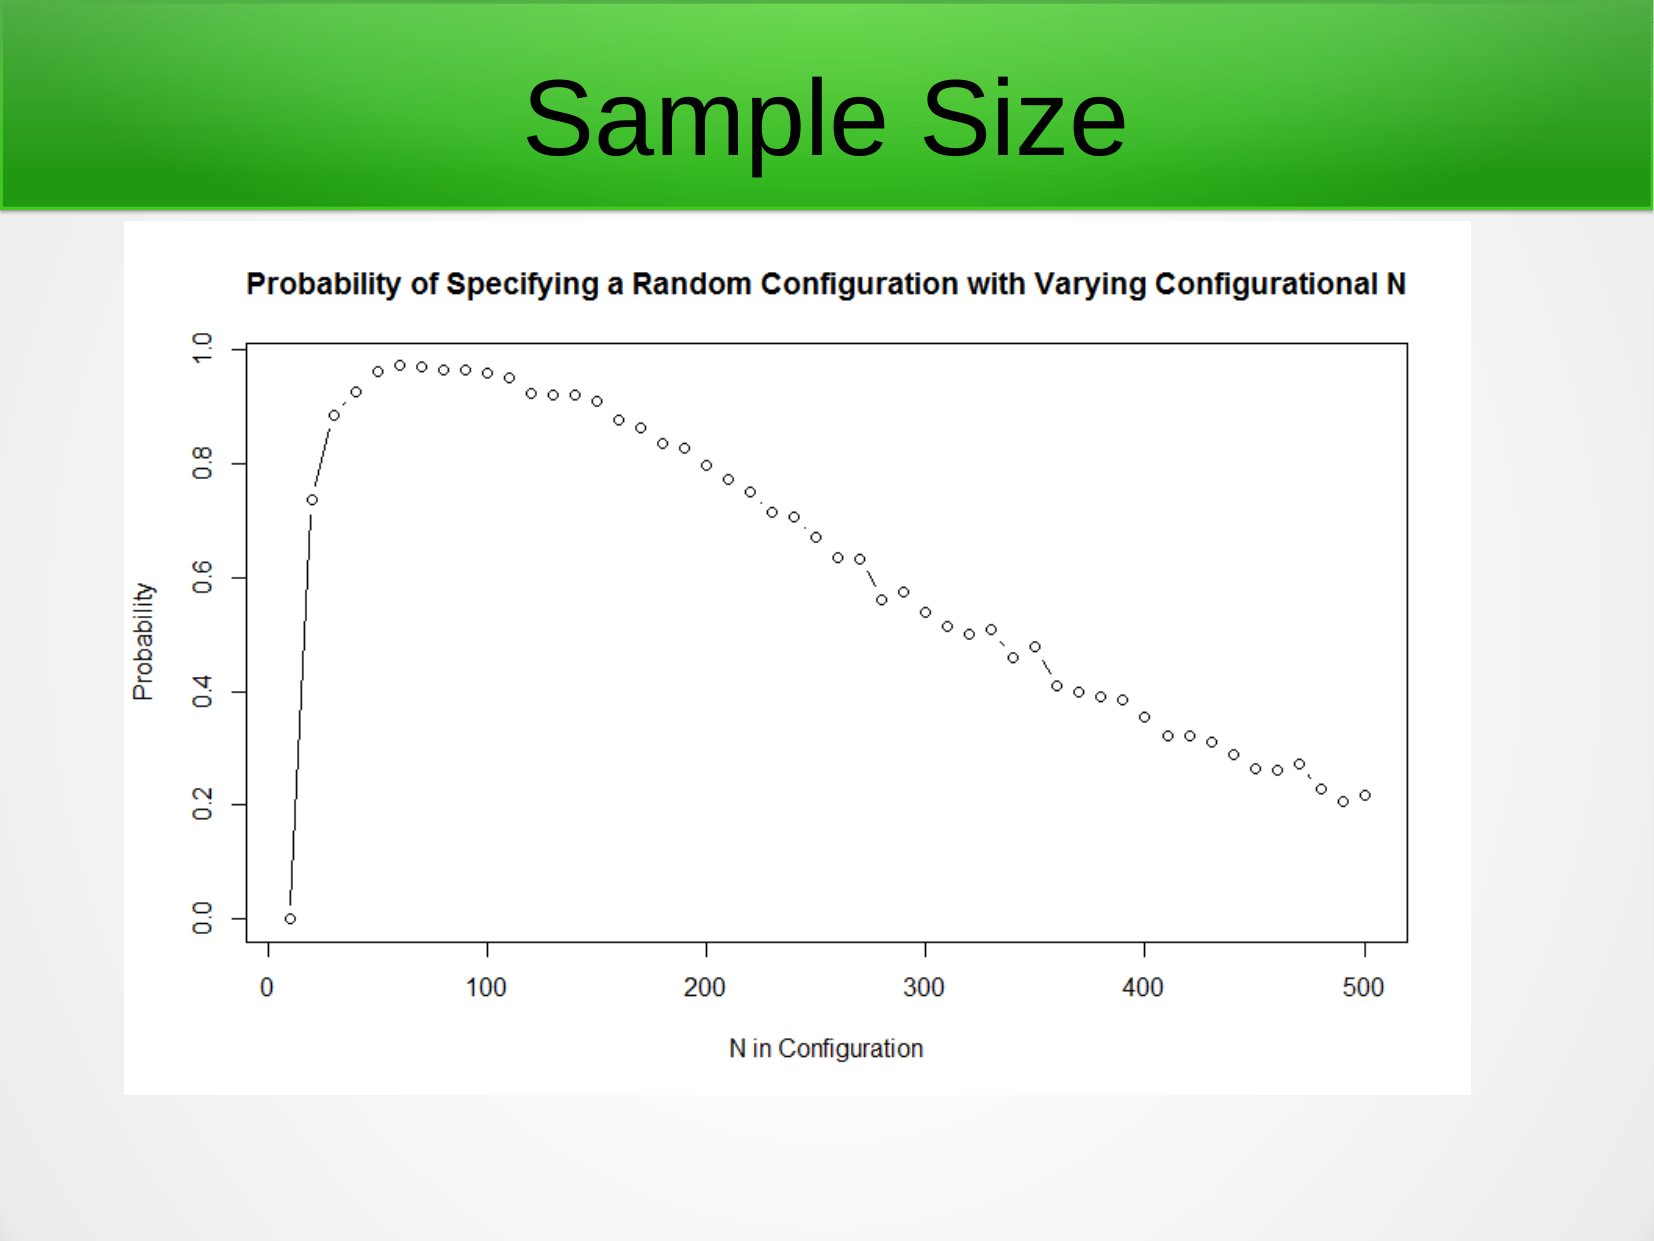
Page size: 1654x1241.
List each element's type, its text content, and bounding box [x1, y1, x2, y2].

picture [124, 221, 1471, 1096]
title Sample Size [82, 47, 1571, 189]
